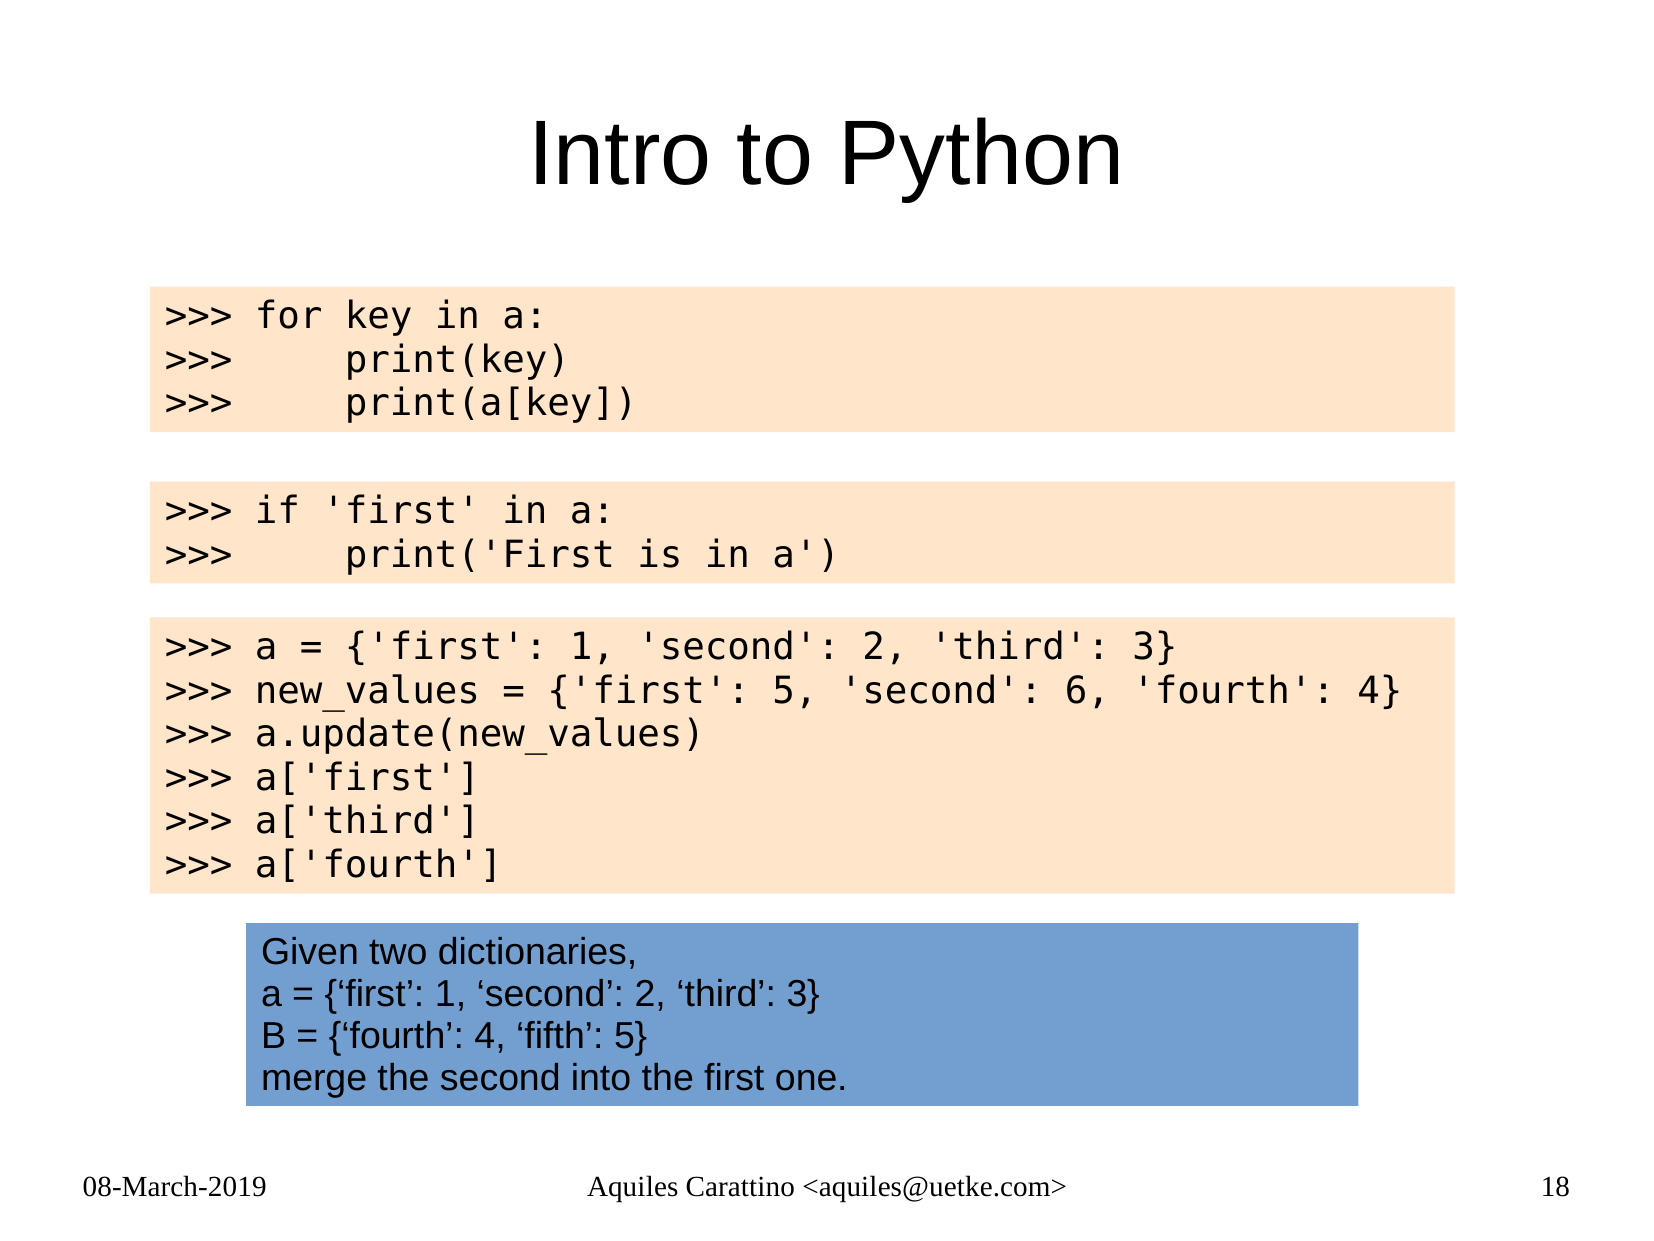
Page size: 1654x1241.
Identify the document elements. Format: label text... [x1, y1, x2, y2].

text_box Given two dictionaries, a = {‘first’: 1, ‘second’: 2, ‘third’: 3} B = {‘fourth’: 4, ‘fifth’: 5} merge the second into the first one. [246, 923, 1359, 1106]
text_box >>> if 'first' in a: >>> print('First is in a') [149, 481, 1455, 584]
text_box >>> a = {'first': 1, 'second': 2, 'third': 3} >>> new_values = {'first': 5, 'second': 6, 'fourth': 4} >>> a.update(new_values) >>> a['first'] >>> a['third'] >>> a['fourth'] [149, 617, 1455, 894]
text_box >>> for key in a: >>> print(key) >>> print(a[key]) [149, 286, 1455, 433]
title Intro to Python [82, 49, 1571, 257]
